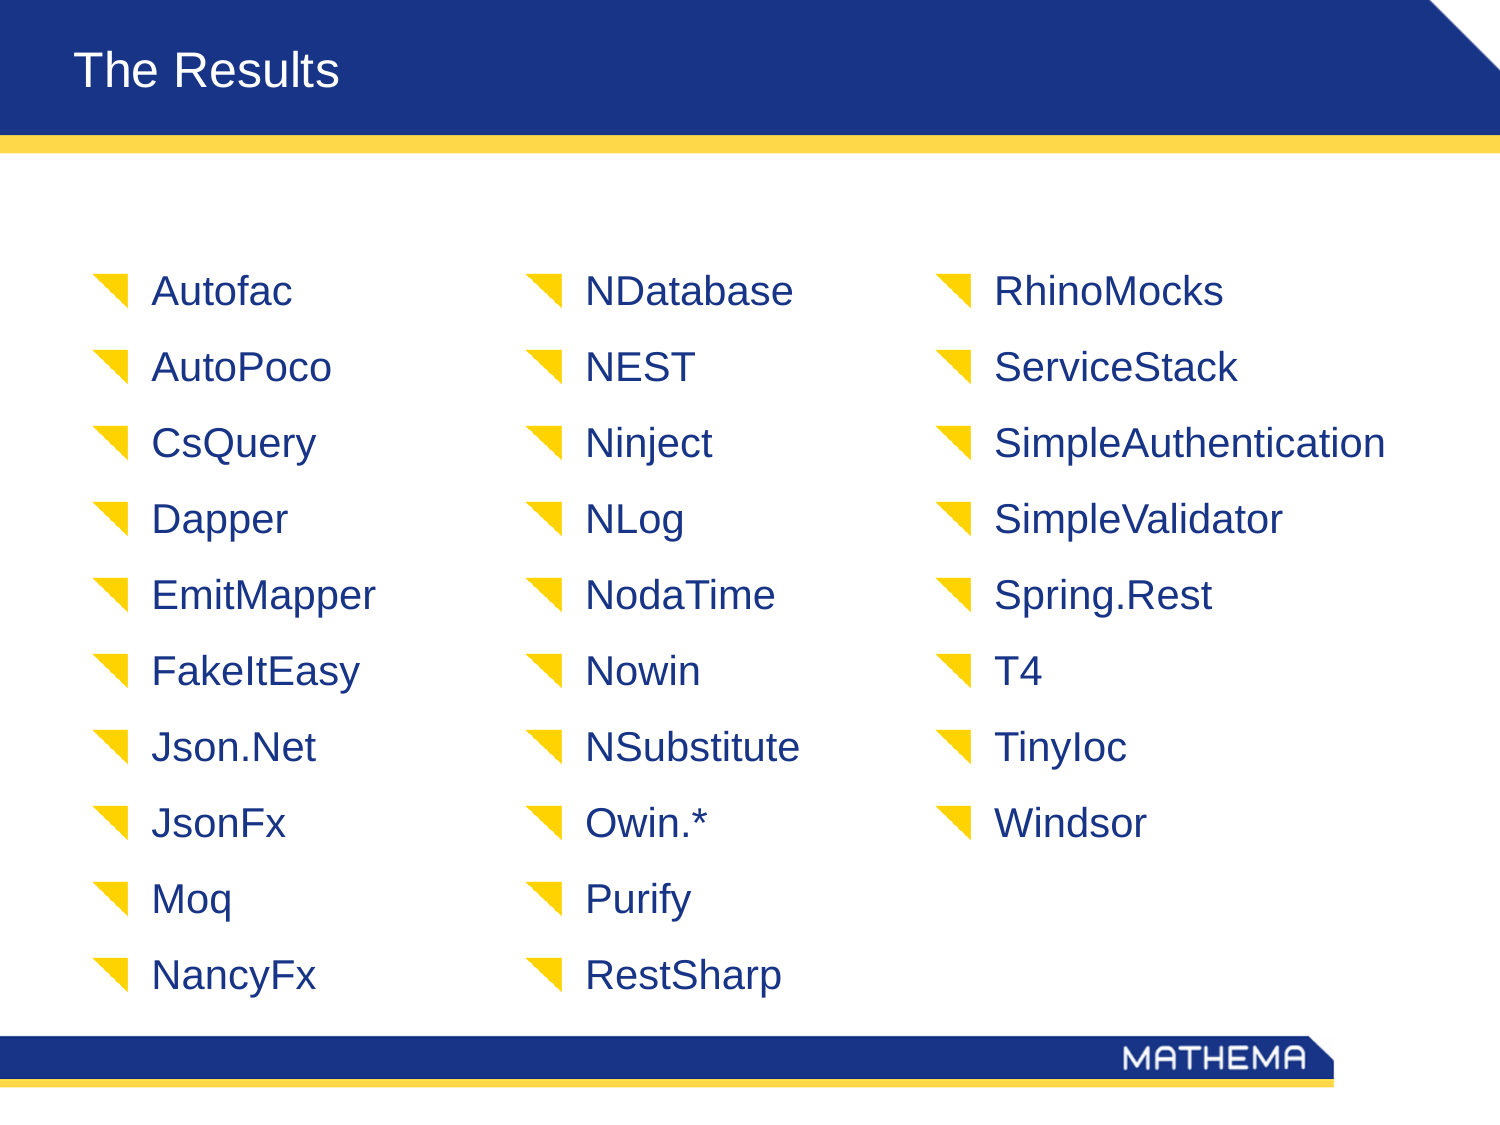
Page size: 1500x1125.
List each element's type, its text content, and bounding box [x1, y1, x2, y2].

list NDatabase NEST Ninject NLog NodaTime Nowin NSubstitute Owin.* Purify RestSharp [525, 267, 935, 1033]
title The Results [73, 40, 1276, 100]
list Autofac AutoPoco CsQuery Dapper EmitMapper FakeItEasy Json.Net JsonFx Moq NancyFx [92, 267, 525, 1033]
list RhinoMocks ServiceStack SimpleAuthentication SimpleValidator Spring.Rest T4 TinyIoc Windsor [935, 267, 1418, 1033]
picture [0, 0, 1500, 1125]
